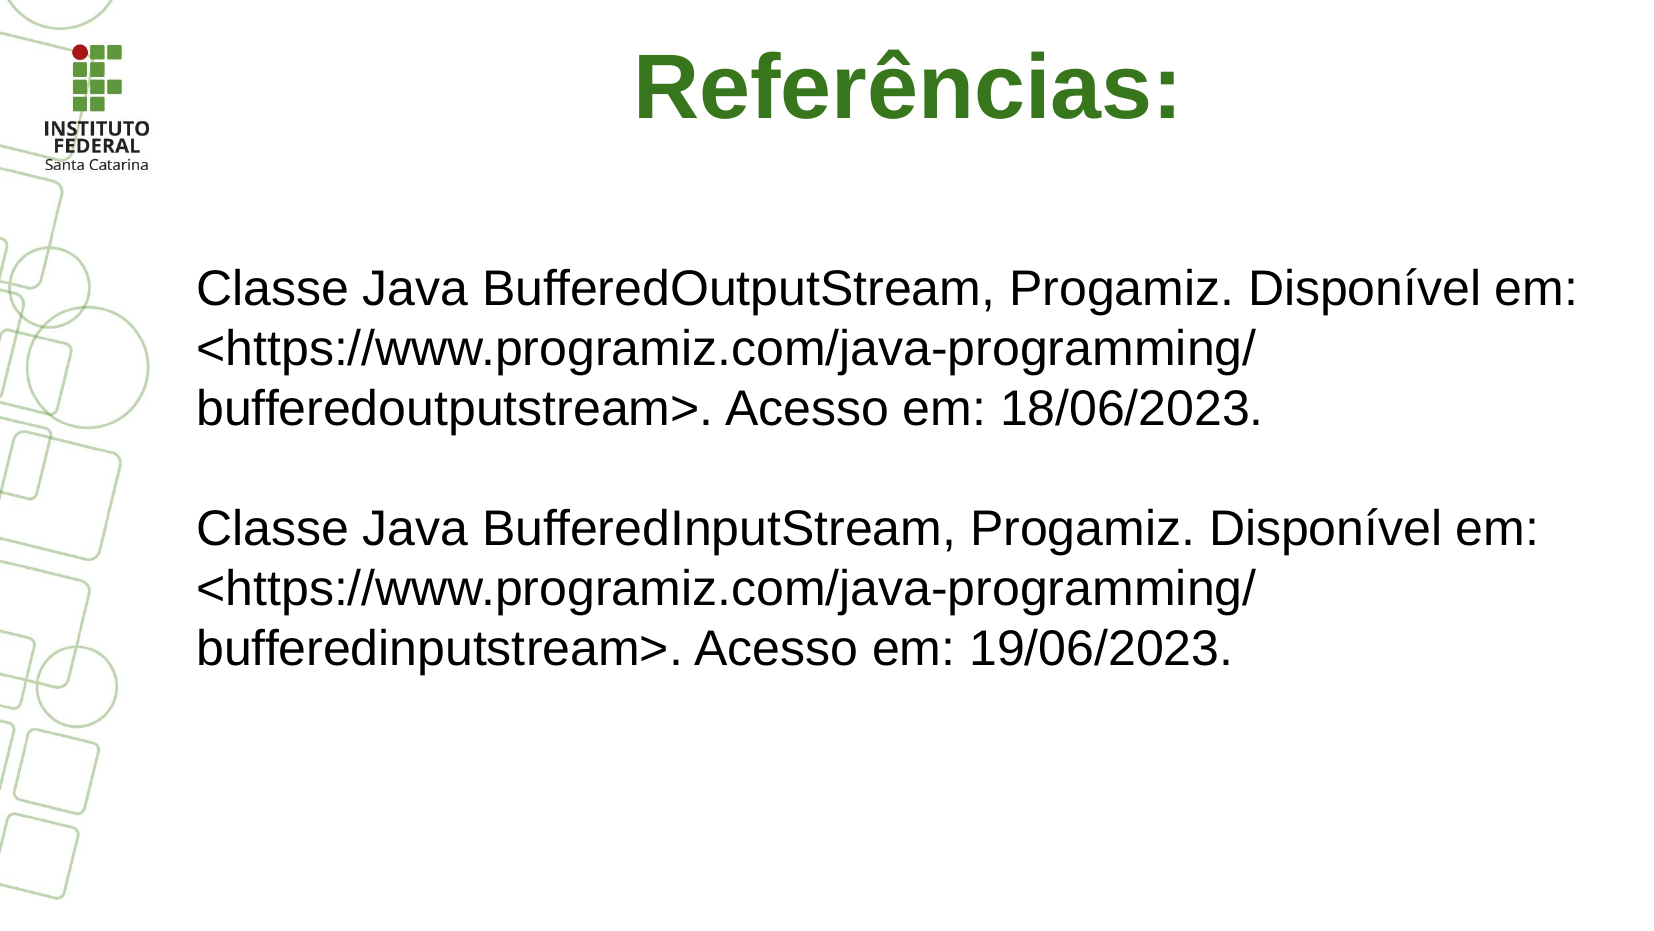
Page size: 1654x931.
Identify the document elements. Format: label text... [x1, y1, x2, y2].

subtitle Classe Java BufferedOutputStream, Progamiz. Disponível em: <https://www.programiz.com/java-programming/bufferedoutputstream>. Acesso em: 18/06/2023. Classe Java BufferedInputStream, Progamiz. Disponível em: <https://www.programiz.com/java-programming/bufferedinputstream>. Acesso em: 19/06/2023. [196, 214, 1600, 716]
picture [0, 0, 1317, 931]
title Referências: [252, 29, 1564, 135]
